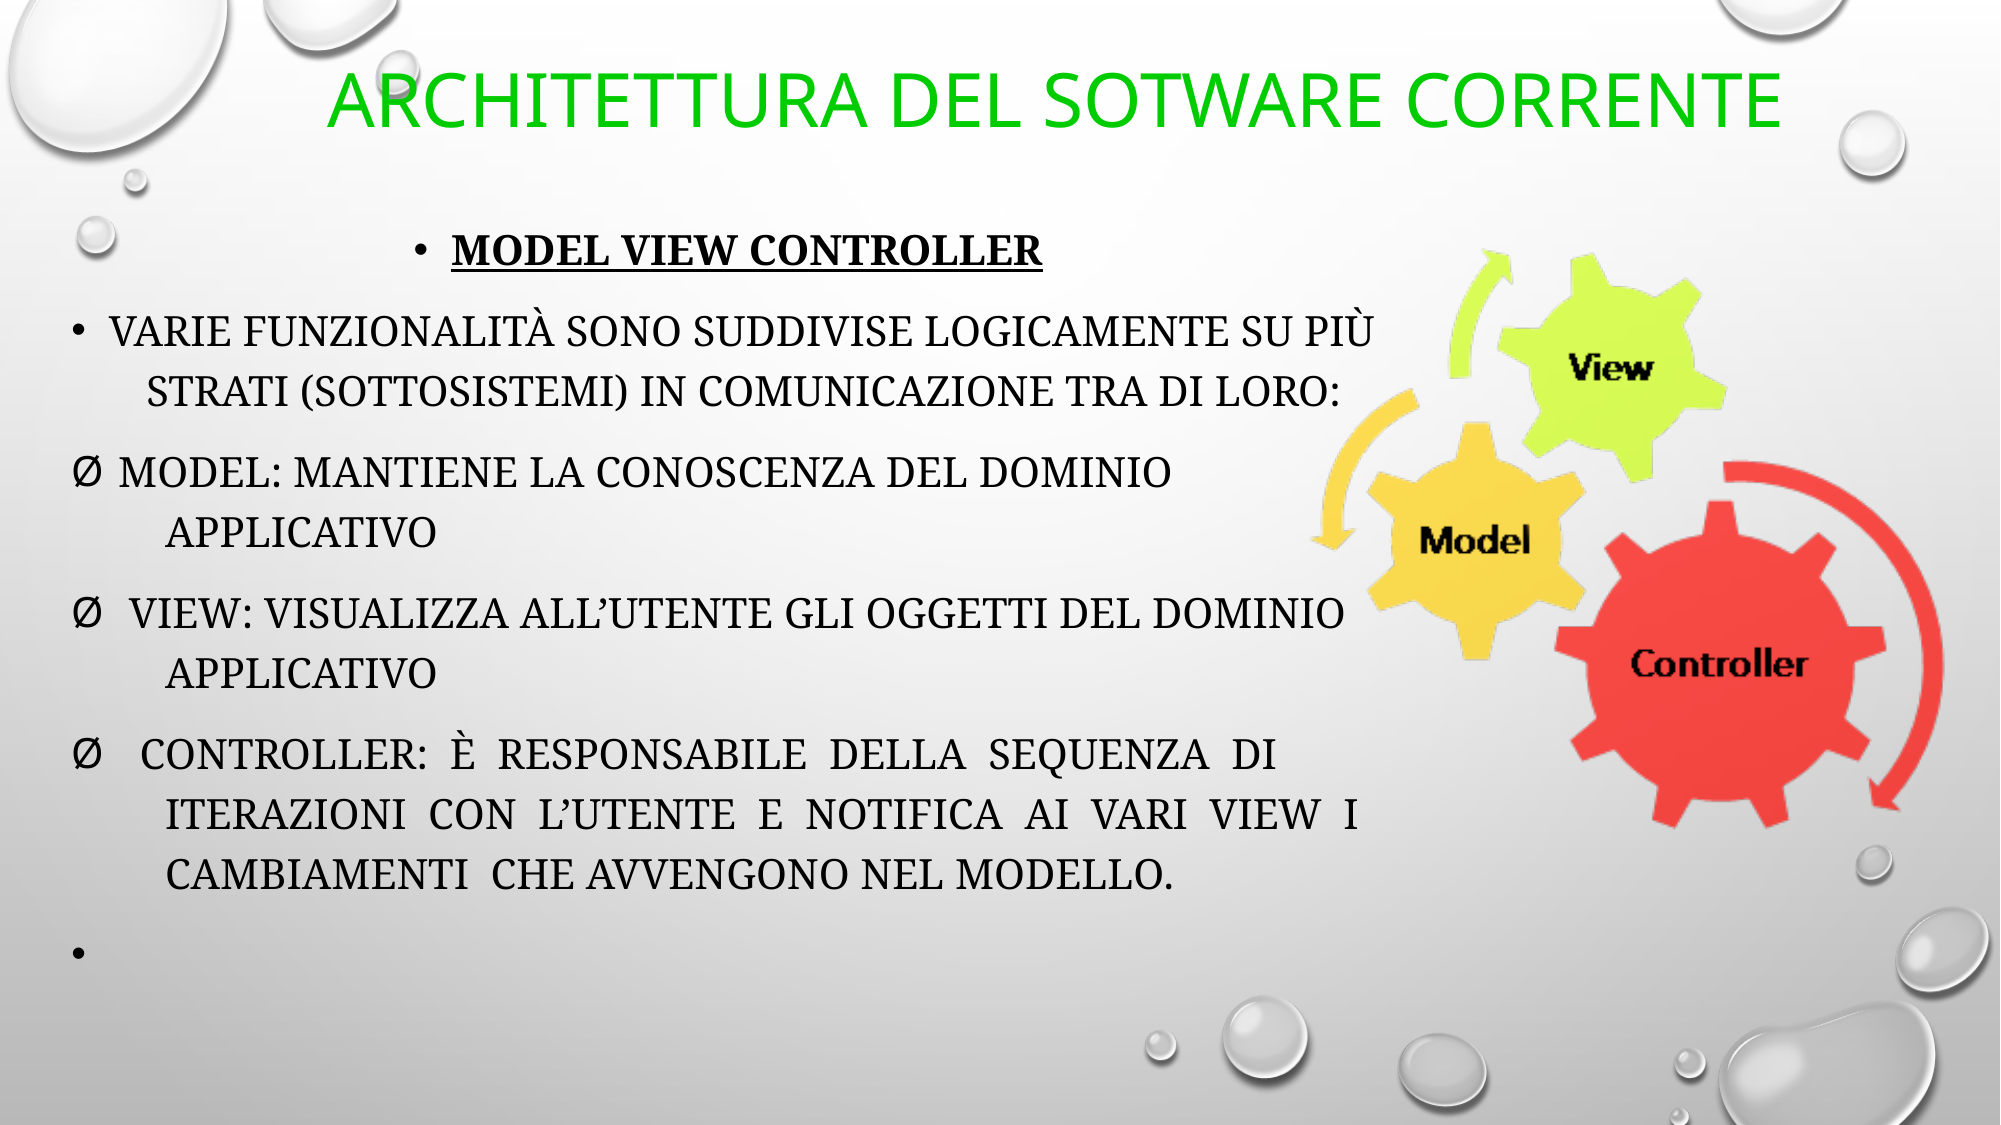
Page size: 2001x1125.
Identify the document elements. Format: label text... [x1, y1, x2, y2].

title Architettura del sotware corrente [206, 0, 1907, 206]
picture [1288, 189, 1970, 892]
list Model View Controller Varie funzionalità sono suddivise logicamente su più strati (sottosistemi) in comunicazione tra di loro: Model: mantiene la conoscenza del dominio applicativo View: visualizza all’utente gli oggetti del dominio applicativo Controller: è responsabile della sequenza di iterazioni con l’utente e notifica ai vari View i cambiamenti che avvengono nel modello. [56, 206, 1401, 951]
